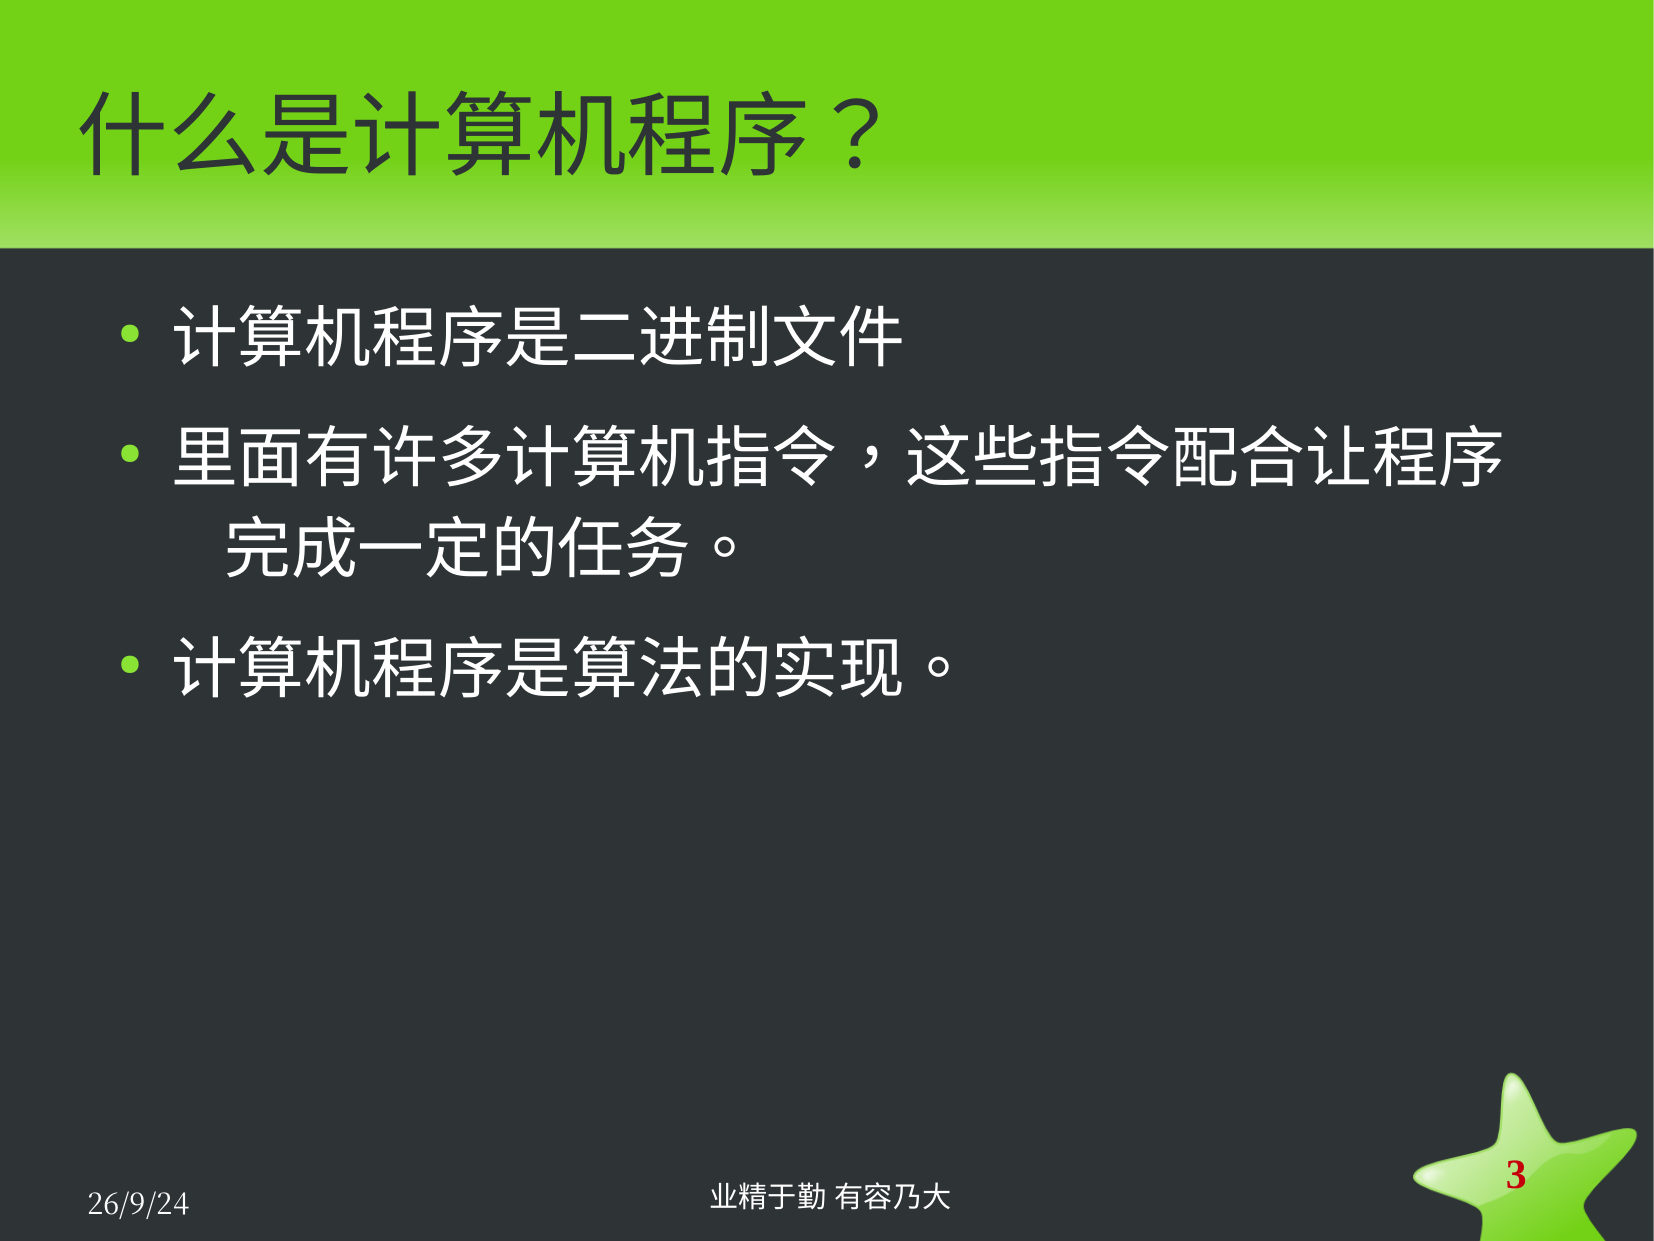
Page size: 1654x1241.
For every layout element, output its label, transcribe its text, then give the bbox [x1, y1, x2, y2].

list 计算机程序是二进制文件 里面有许多计算机指令，这些指令配合让程序完成一定的任务。 计算机程序是算法的实现。 [82, 290, 1571, 1109]
title 什么是计算机程序？ [76, 29, 1565, 237]
picture [0, 0, 1654, 1241]
